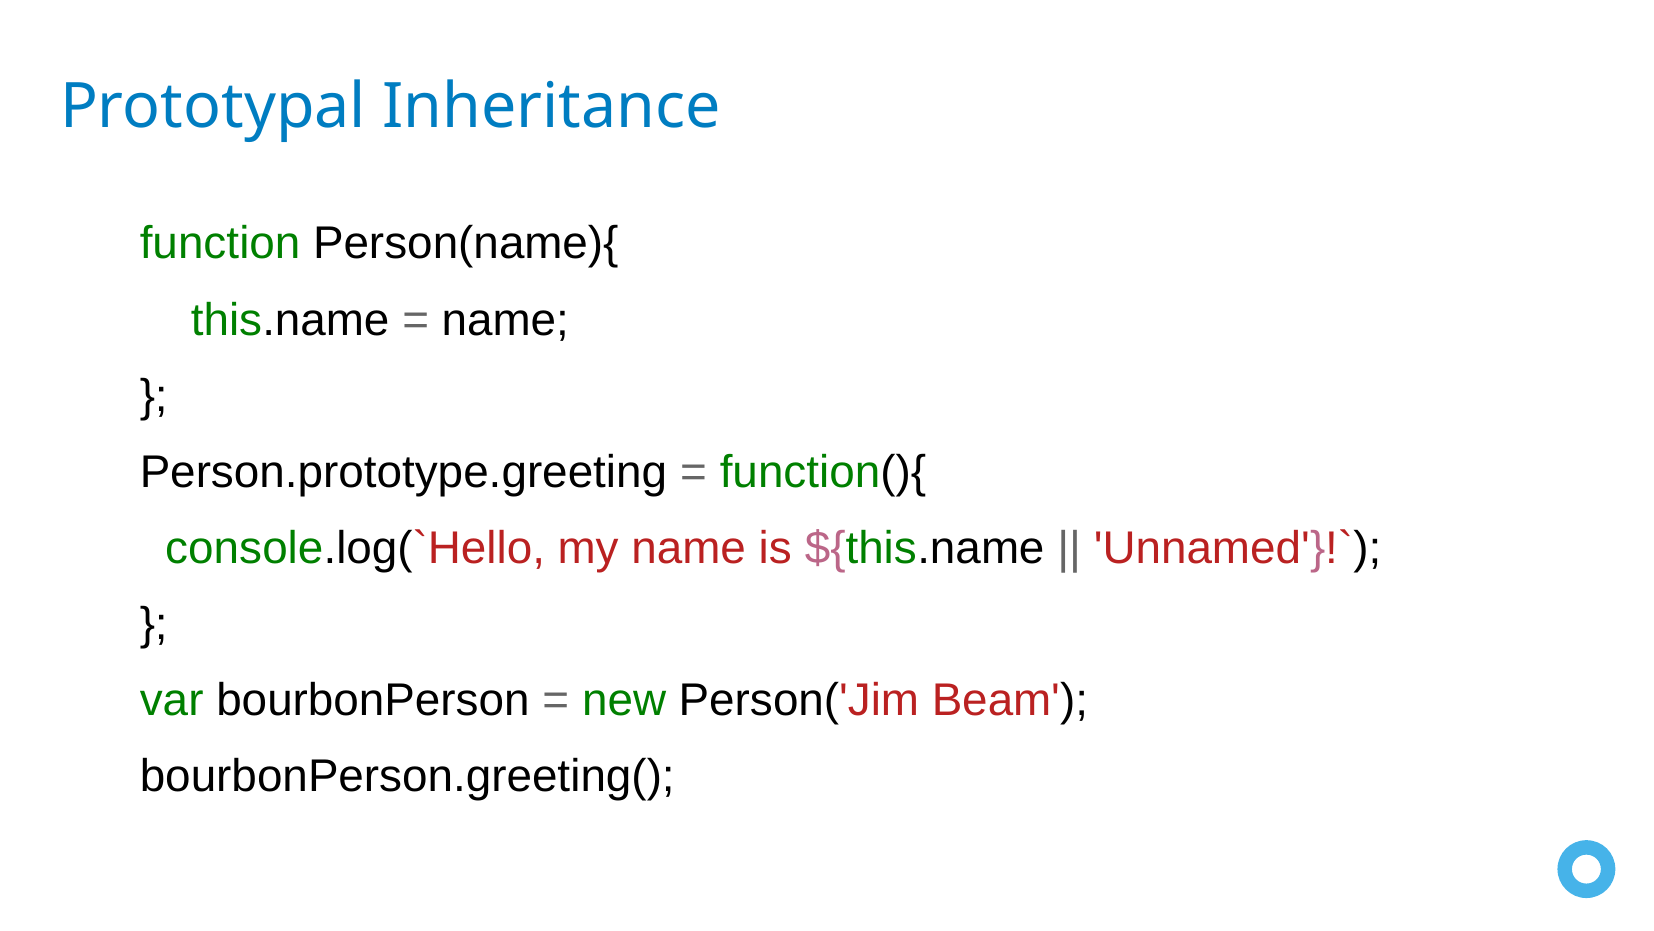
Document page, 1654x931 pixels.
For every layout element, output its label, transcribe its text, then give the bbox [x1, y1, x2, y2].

text_box function Person(name){ this.name = name; }; Person.prototype.greeting = function(){ console.log(`Hello, my name is ${this.name || 'Unnamed'}!`); }; var bourbonPerson = new Person('Jim Beam'); bourbonPerson.greeting(); [124, 210, 1591, 841]
list Prototypal Inheritance [45, 57, 1064, 151]
